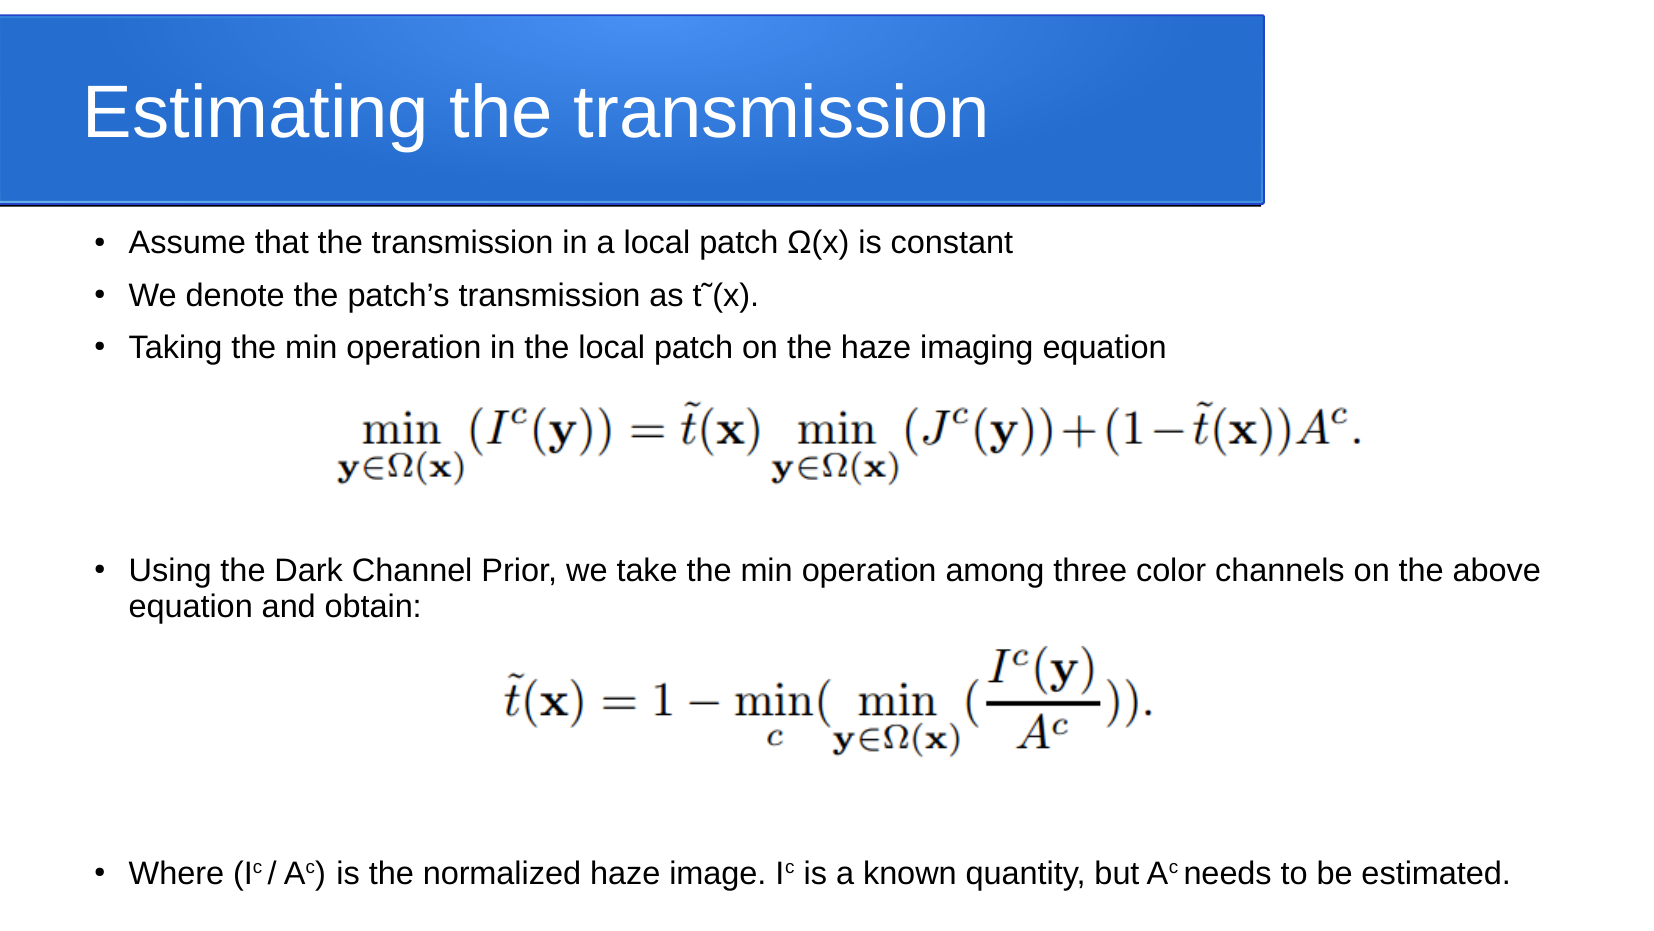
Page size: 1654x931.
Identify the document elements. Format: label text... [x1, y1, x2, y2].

title Estimating the transmission [82, 35, 1235, 189]
picture [289, 381, 1388, 502]
list Assume that the transmission in a local patch Ω(x) is constant We denote the patch’s transmission as t˜(x). Taking the min operation in the local patch on the haze imaging equation Using the Dark Channel Prior, we take the min operation among three color channels on the above equation and obtain: Where (Ic / Ac) is the normalized haze image. Ic is a known quantity, but Ac needs to be estimated. [82, 224, 1610, 896]
picture [480, 626, 1210, 816]
